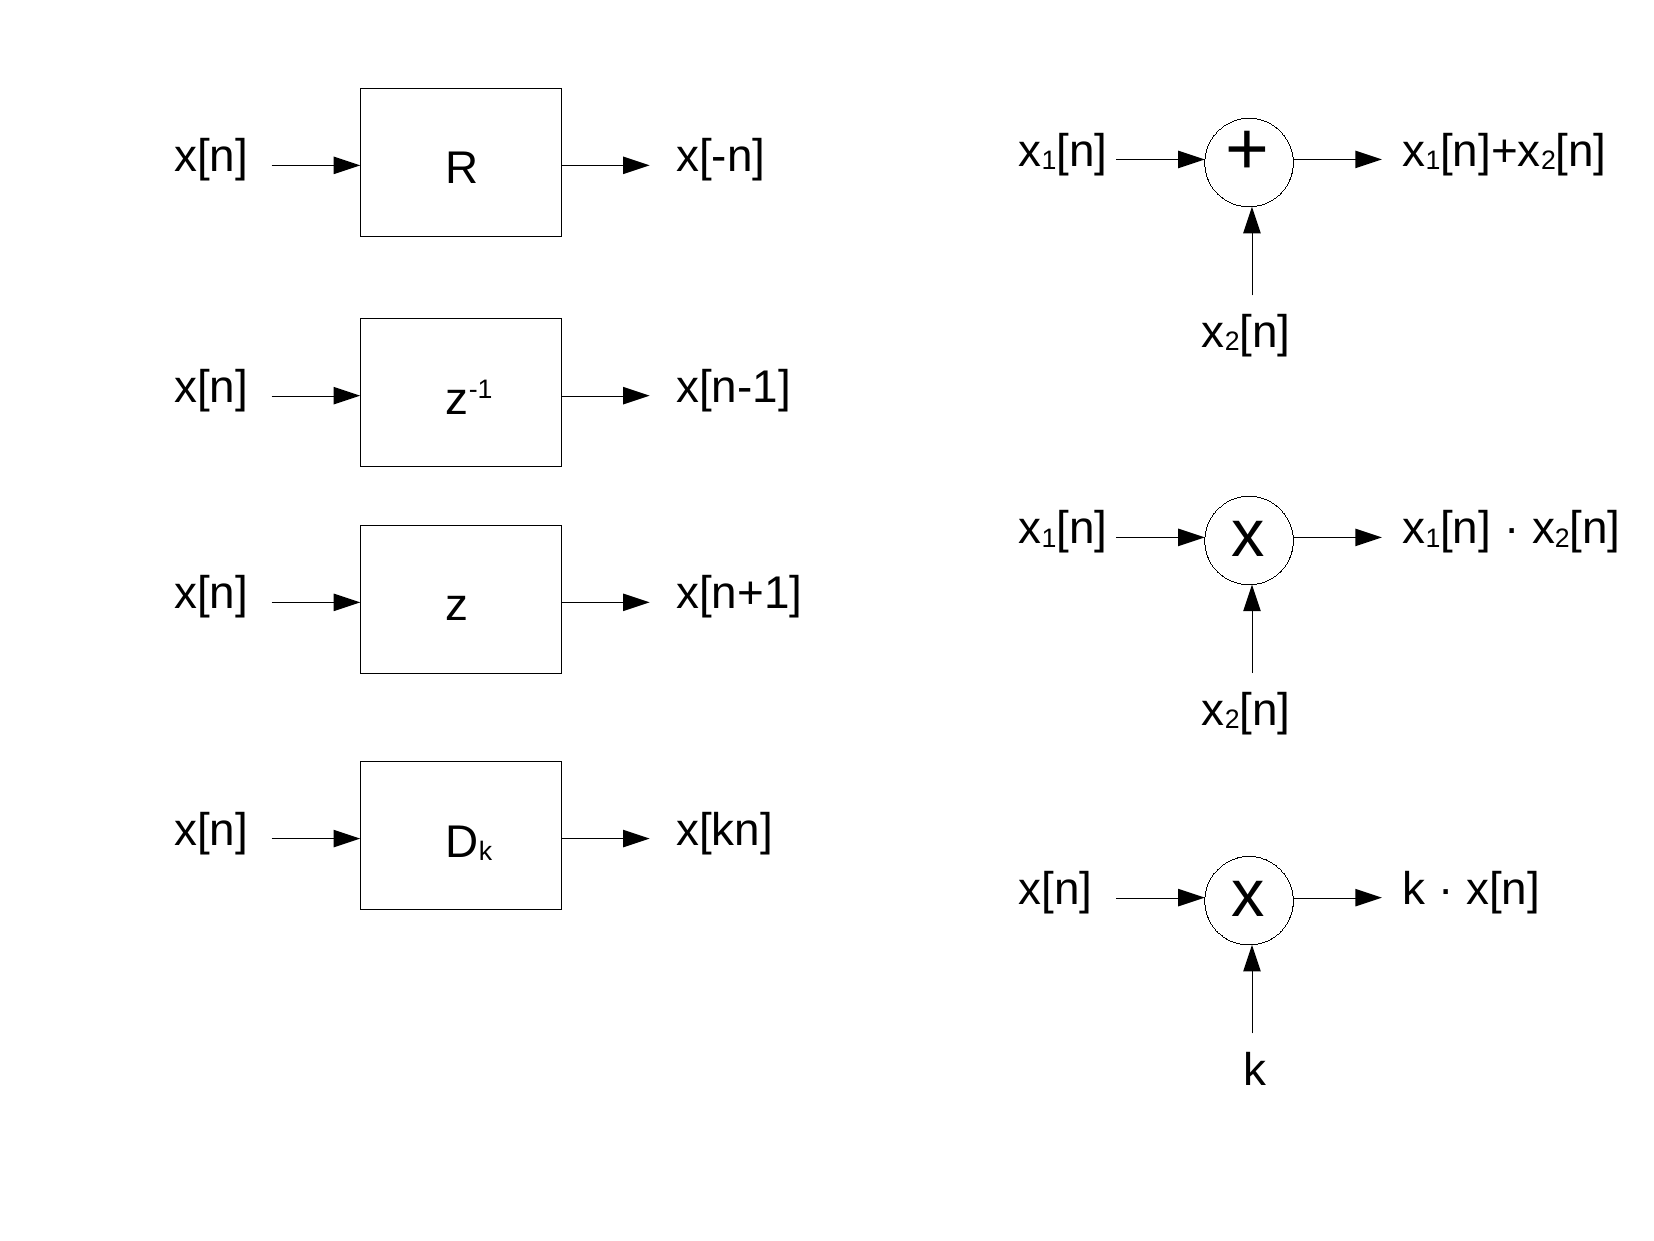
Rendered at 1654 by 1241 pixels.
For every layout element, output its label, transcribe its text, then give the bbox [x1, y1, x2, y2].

text_box z [431, 571, 526, 638]
text_box x [1216, 488, 1306, 579]
text_box x1[n] [1003, 495, 1146, 576]
text_box x[n+1] [661, 560, 833, 626]
text_box x2[n] [1187, 676, 1329, 758]
text_box x[n-1] [661, 353, 833, 420]
text_box x1[n] · x2[n] [1387, 495, 1654, 576]
text_box Dk [431, 808, 526, 889]
text_box x[n] [159, 123, 278, 189]
text_box x[n] [159, 353, 278, 420]
text_box x[-n] [661, 123, 833, 189]
text_box k [1228, 1036, 1371, 1103]
text_box k · x[n] [1387, 855, 1654, 922]
text_box x [1216, 848, 1306, 939]
text_box x[n] [1003, 855, 1146, 922]
text_box x[n] [159, 560, 278, 626]
text_box + [1210, 98, 1300, 198]
text_box x[n] [159, 796, 278, 863]
text_box z-1 [431, 365, 526, 433]
text_box x1[n]+x2[n] [1387, 117, 1654, 198]
text_box x1[n] [1003, 117, 1146, 198]
text_box R [431, 134, 526, 201]
text_box x[kn] [661, 796, 833, 863]
text_box x2[n] [1187, 298, 1329, 380]
